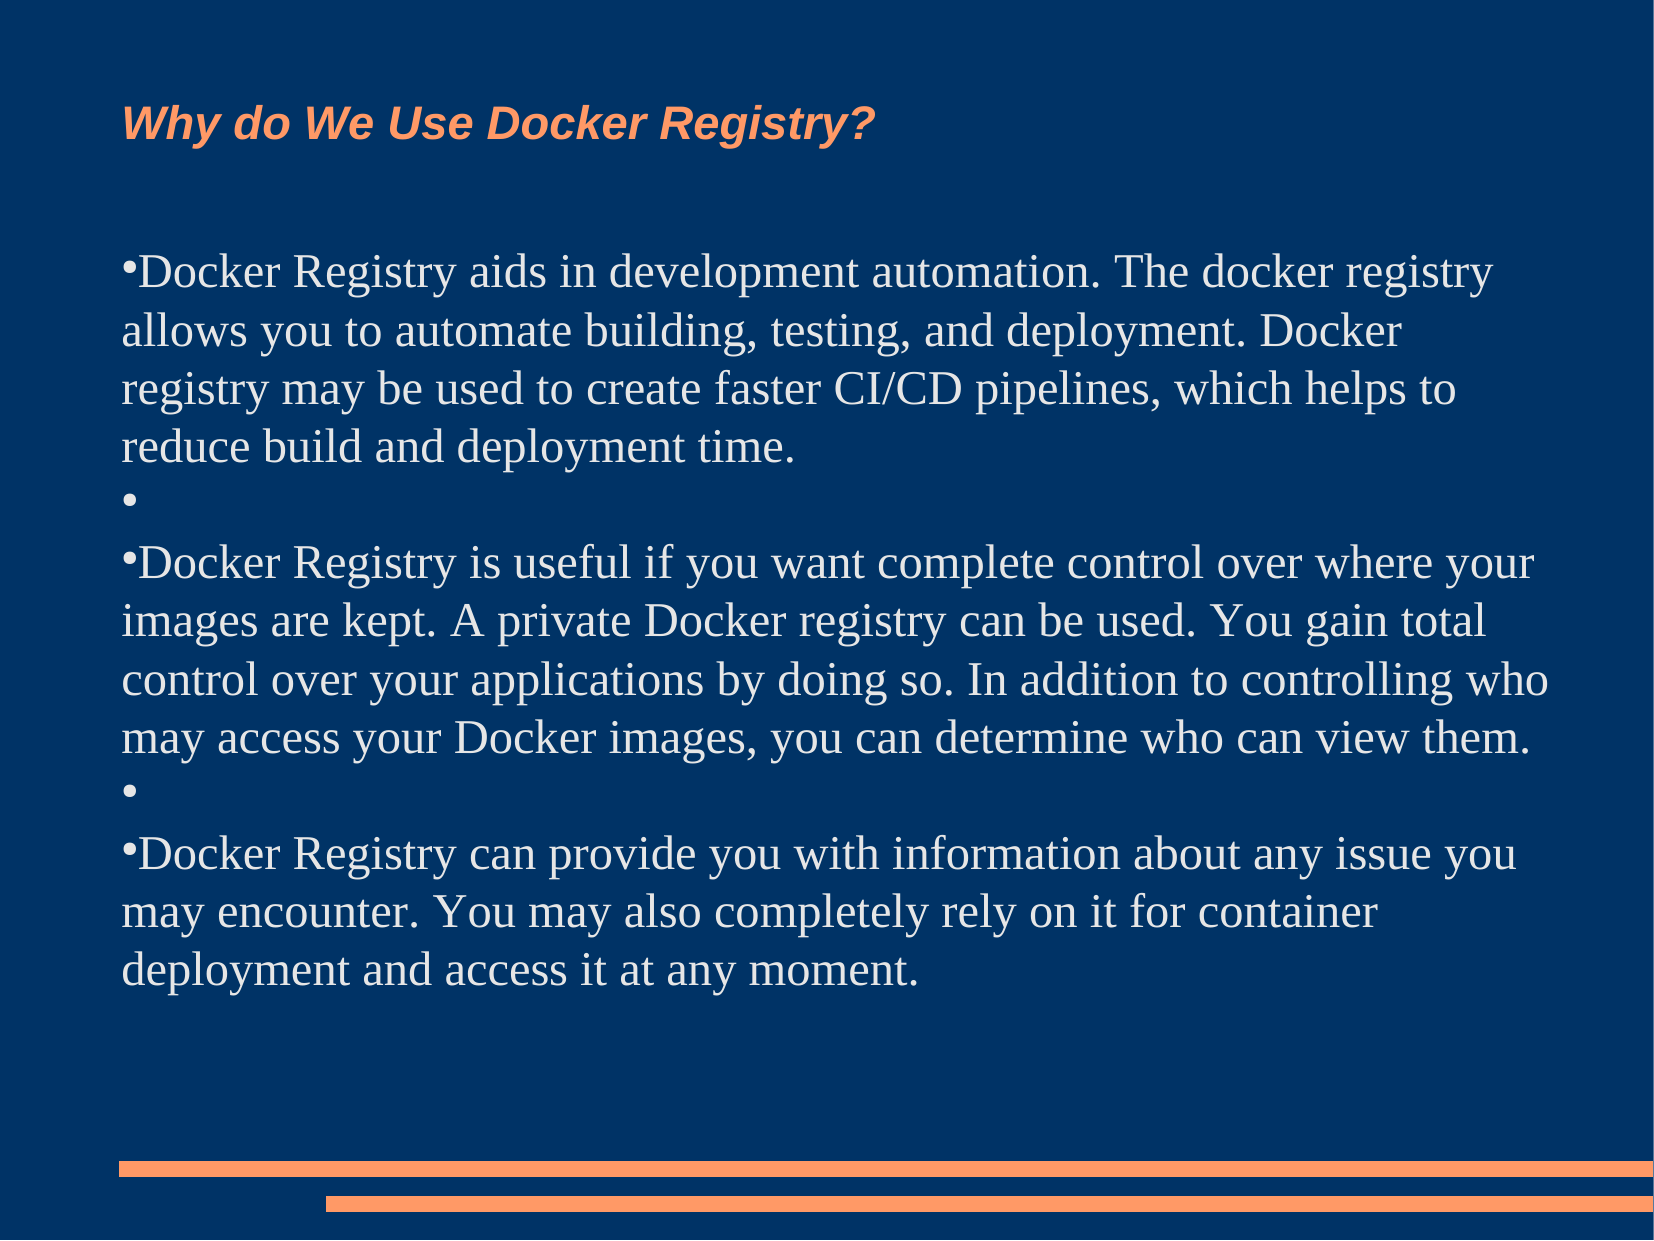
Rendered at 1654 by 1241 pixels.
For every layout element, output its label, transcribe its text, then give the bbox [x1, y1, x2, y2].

title Why do We Use Docker Registry? [121, 16, 1534, 224]
list Docker Registry aids in development automation. The docker registry allows you to automate building, testing, and deployment. Docker registry may be used to create faster CI/CD pipelines, which helps to reduce build and deployment time. Docker Registry is useful if you want complete control over where your images are kept. A private Docker registry can be used. You gain total control over your applications by doing so. In addition to controlling who may access your Docker images, you can determine who can view them. Docker Registry can provide you with information about any issue you may encounter. You may also completely rely on it for container deployment and access it at any moment. [121, 239, 1561, 1050]
